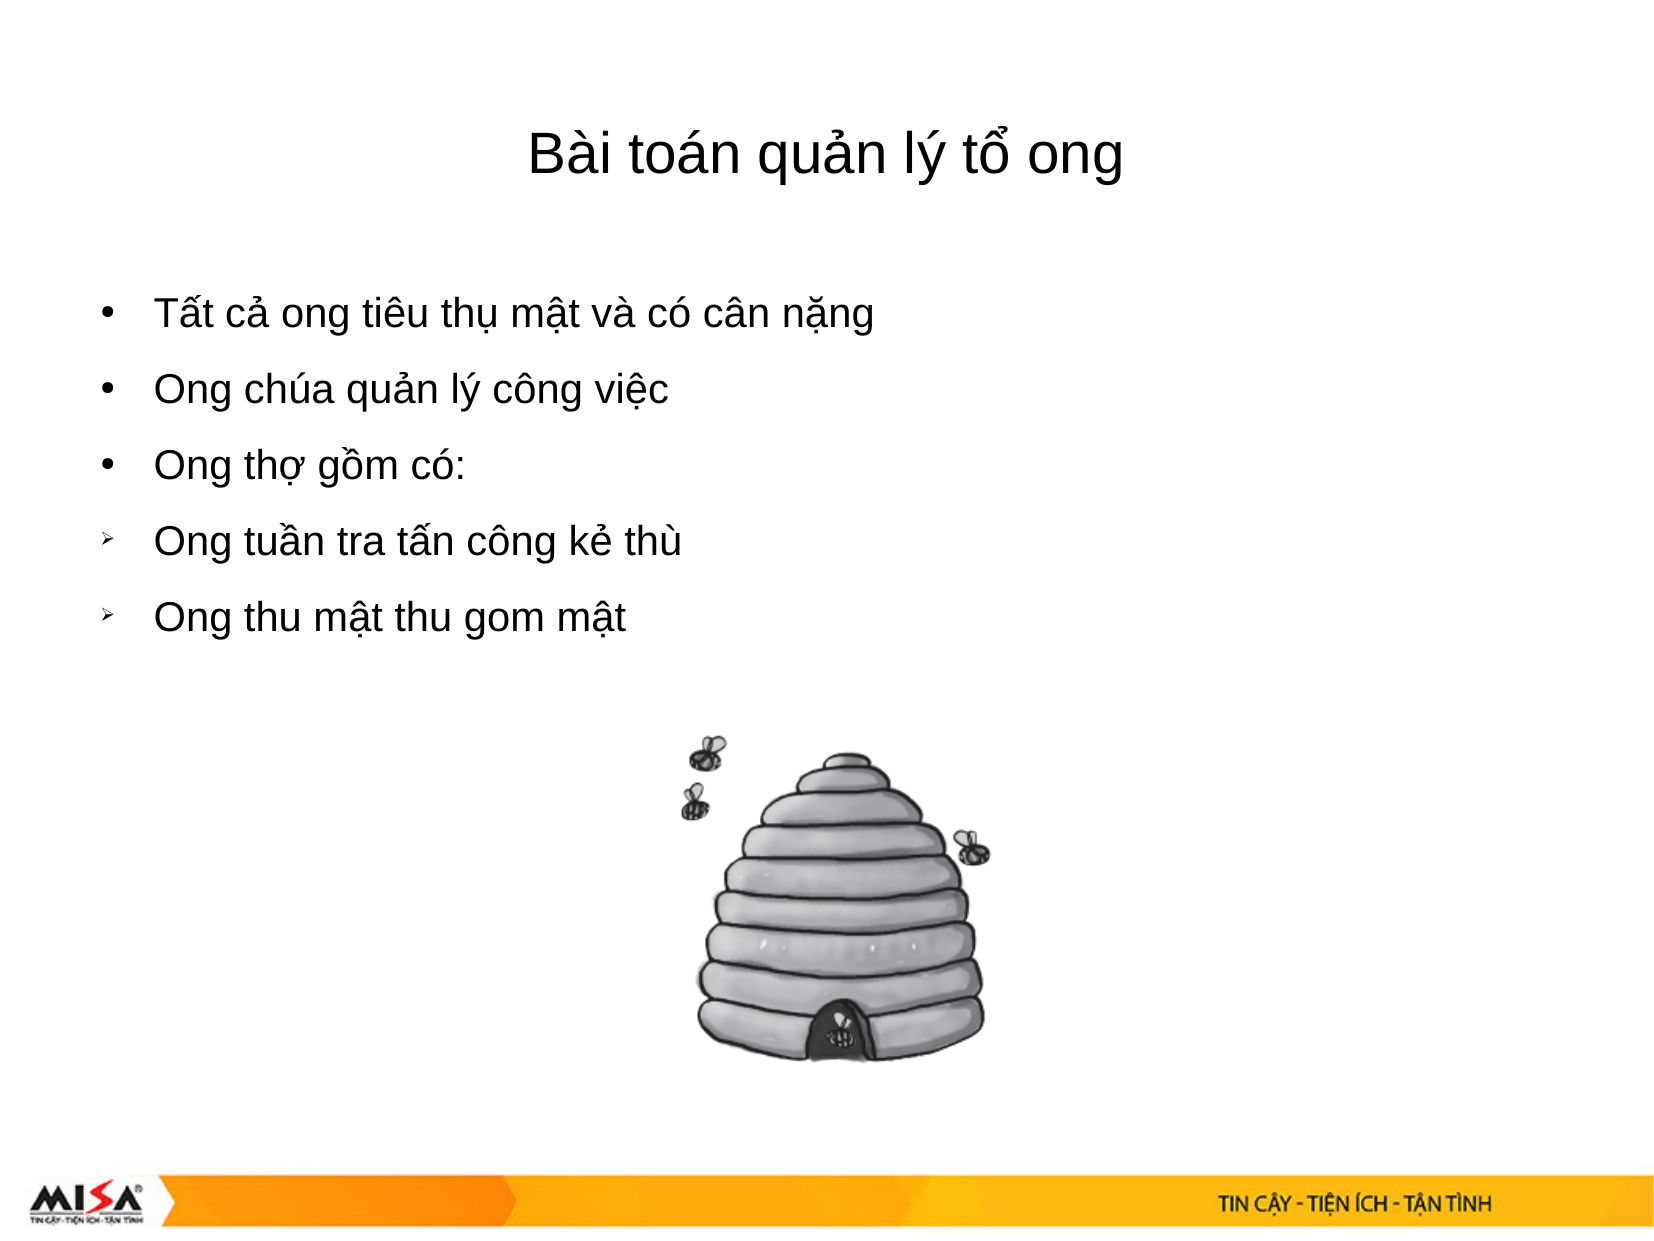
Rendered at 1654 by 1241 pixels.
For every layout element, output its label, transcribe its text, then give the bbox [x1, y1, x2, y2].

picture [0, 0, 1654, 1241]
title Bài toán quản lý tổ ong [82, 49, 1571, 257]
list Tất cả ong tiêu thụ mật và có cân nặng Ong chúa quản lý công việc Ong thợ gồm có: Ong tuần tra tấn công kẻ thù Ong thu mật thu gom mật [82, 290, 1571, 1010]
